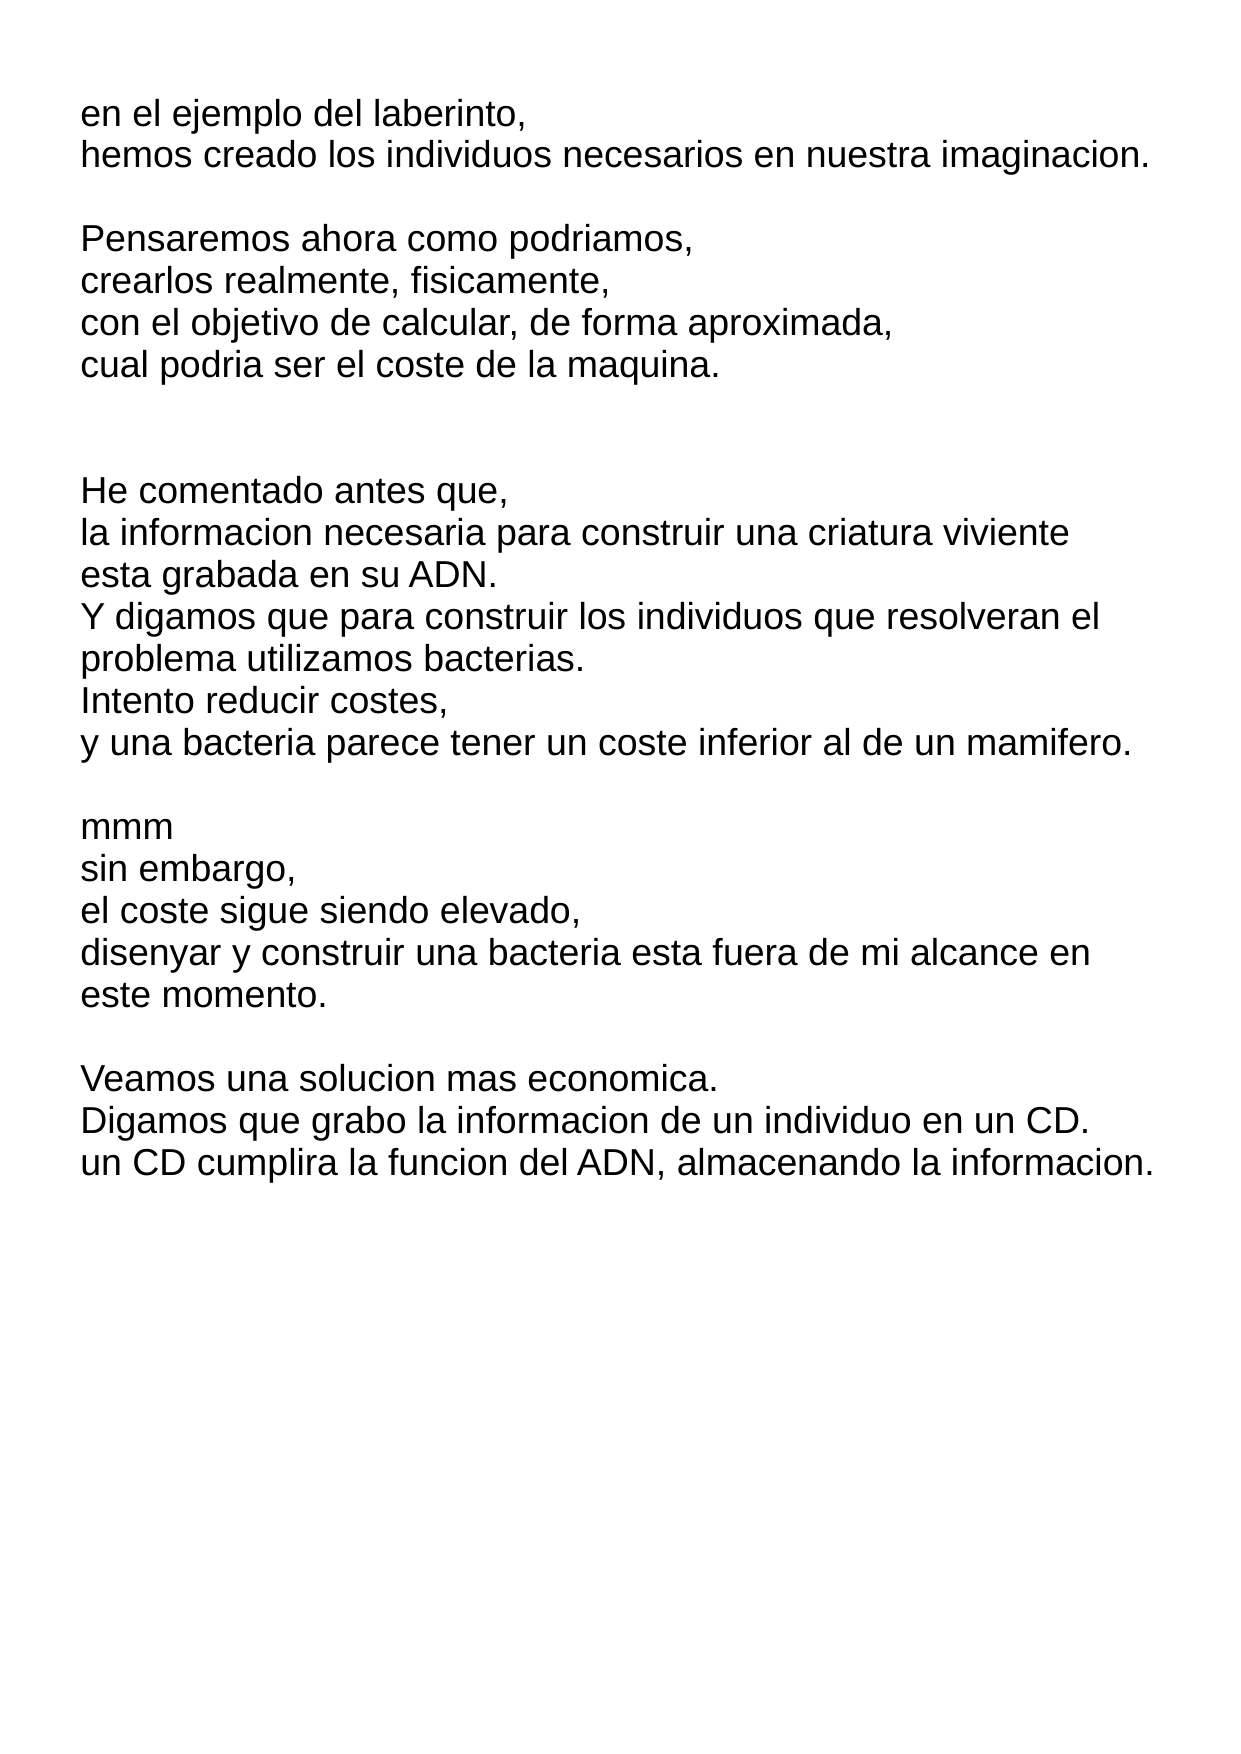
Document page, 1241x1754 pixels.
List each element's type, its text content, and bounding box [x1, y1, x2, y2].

text_box en el ejemplo del laberinto, hemos creado los individuos necesarios en nuestra imaginacion. Pensaremos ahora como podriamos, crearlos realmente, fisicamente, con el objetivo de calcular, de forma aproximada, cual podria ser el coste de la maquina. He comentado antes que, la informacion necesaria para construir una criatura viviente esta grabada en su ADN. Y digamos que para construir los individuos que resolveran el problema utilizamos bacterias. Intento reducir costes, y una bacteria parece tener un coste inferior al de un mamifero. mmm sin embargo, el coste sigue siendo elevado, disenyar y construir una bacteria esta fuera de mi alcance en este momento. Veamos una solucion mas economica. Digamos que grabo la informacion de un individuo en un CD. un CD cumplira la funcion del ADN, almacenando la informacion. [65, 84, 1182, 1754]
